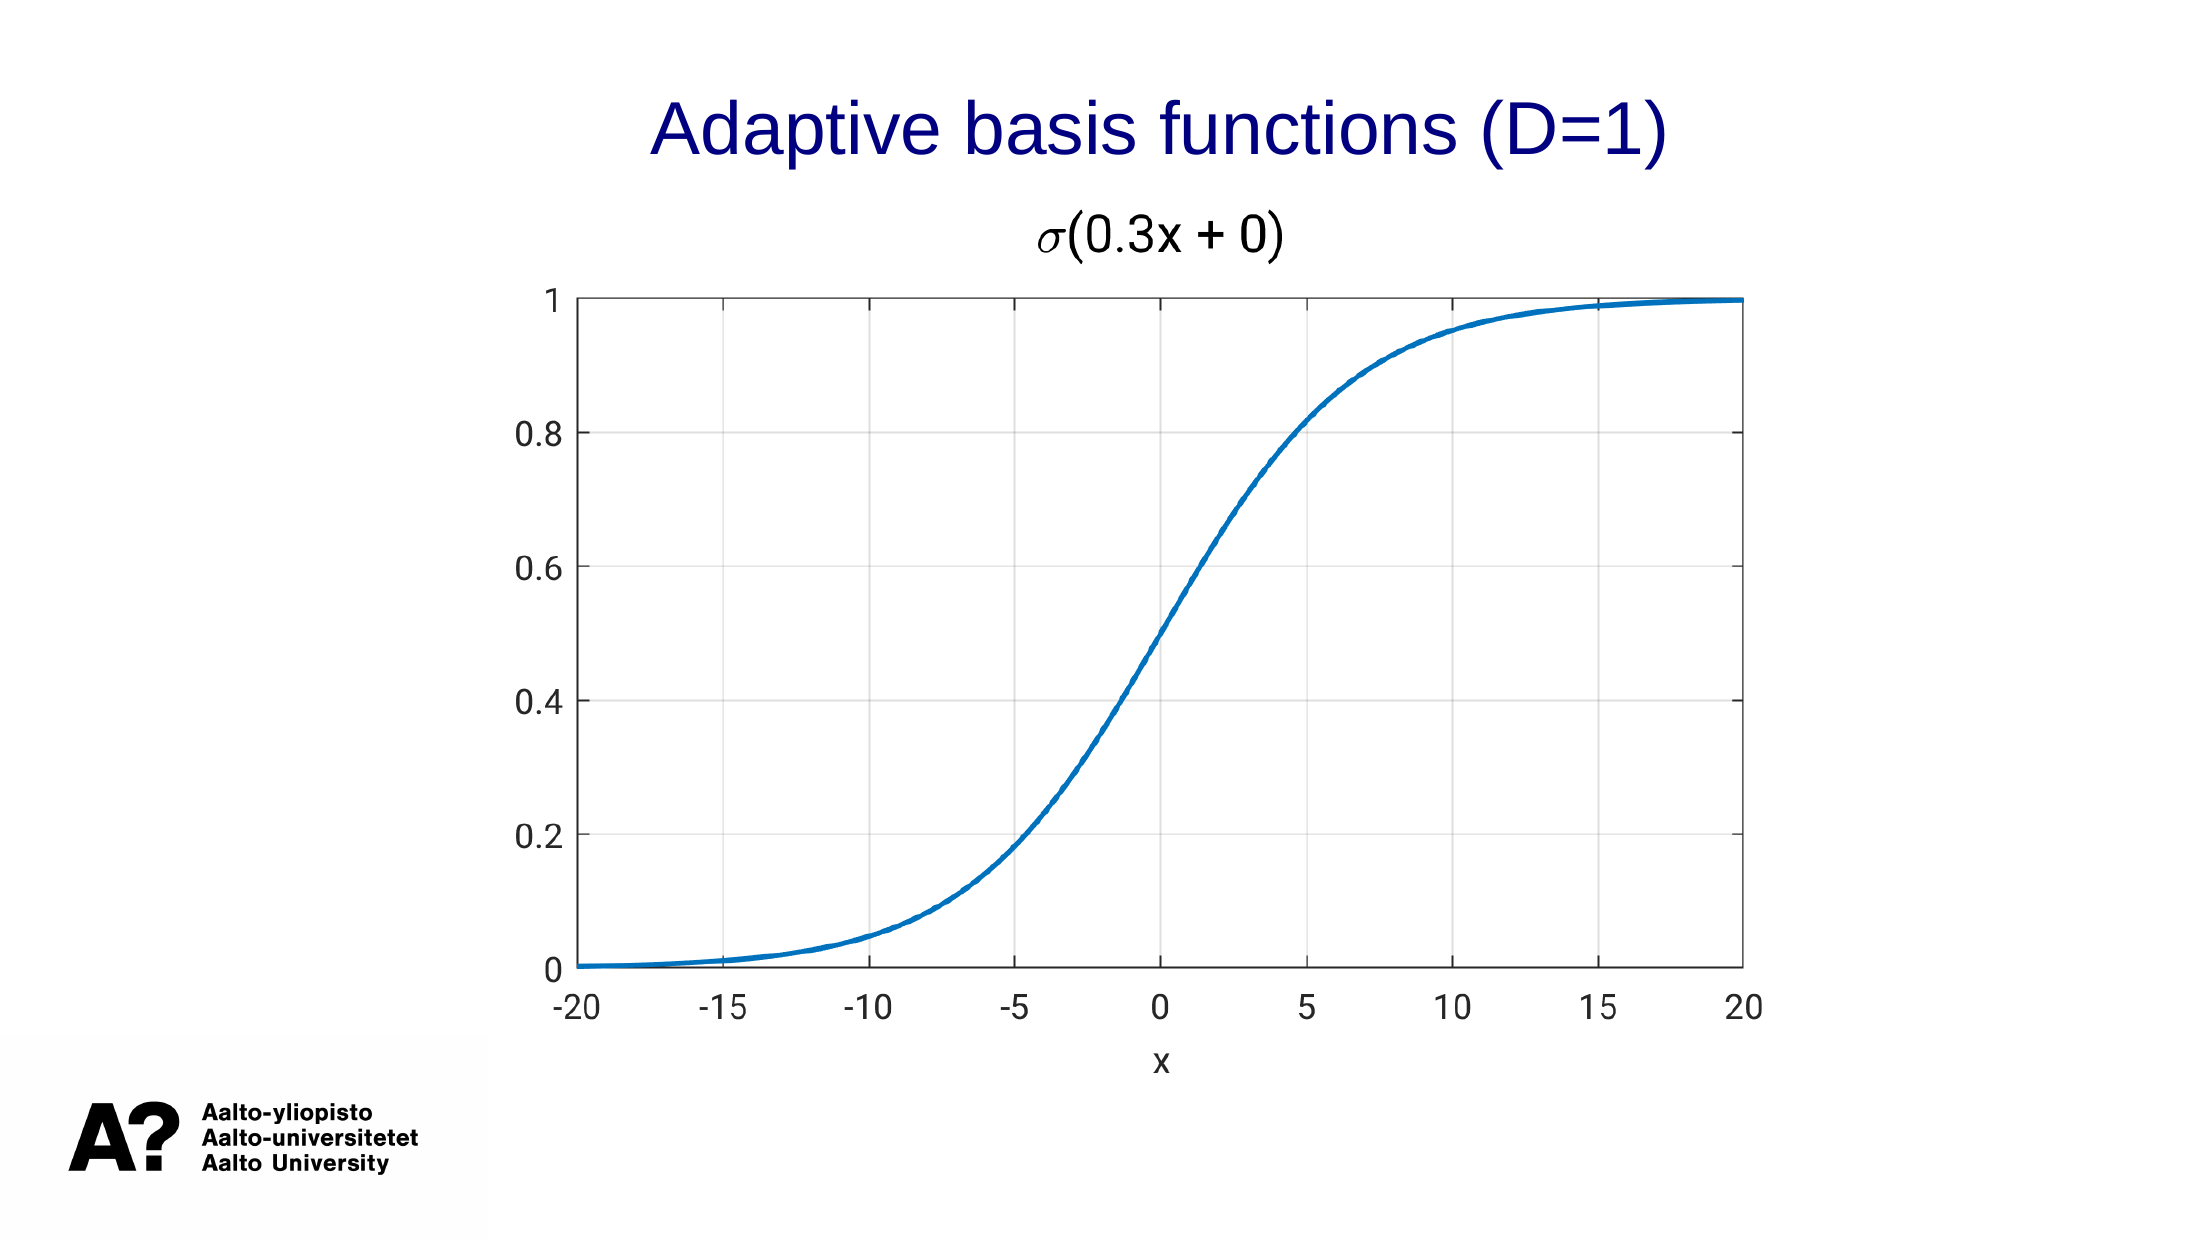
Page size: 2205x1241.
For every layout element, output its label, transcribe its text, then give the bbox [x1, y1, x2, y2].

picture [0, 1035, 488, 1239]
title Adaptive basis functions (D=1) [504, 65, 1817, 179]
picture [516, 209, 1762, 1073]
